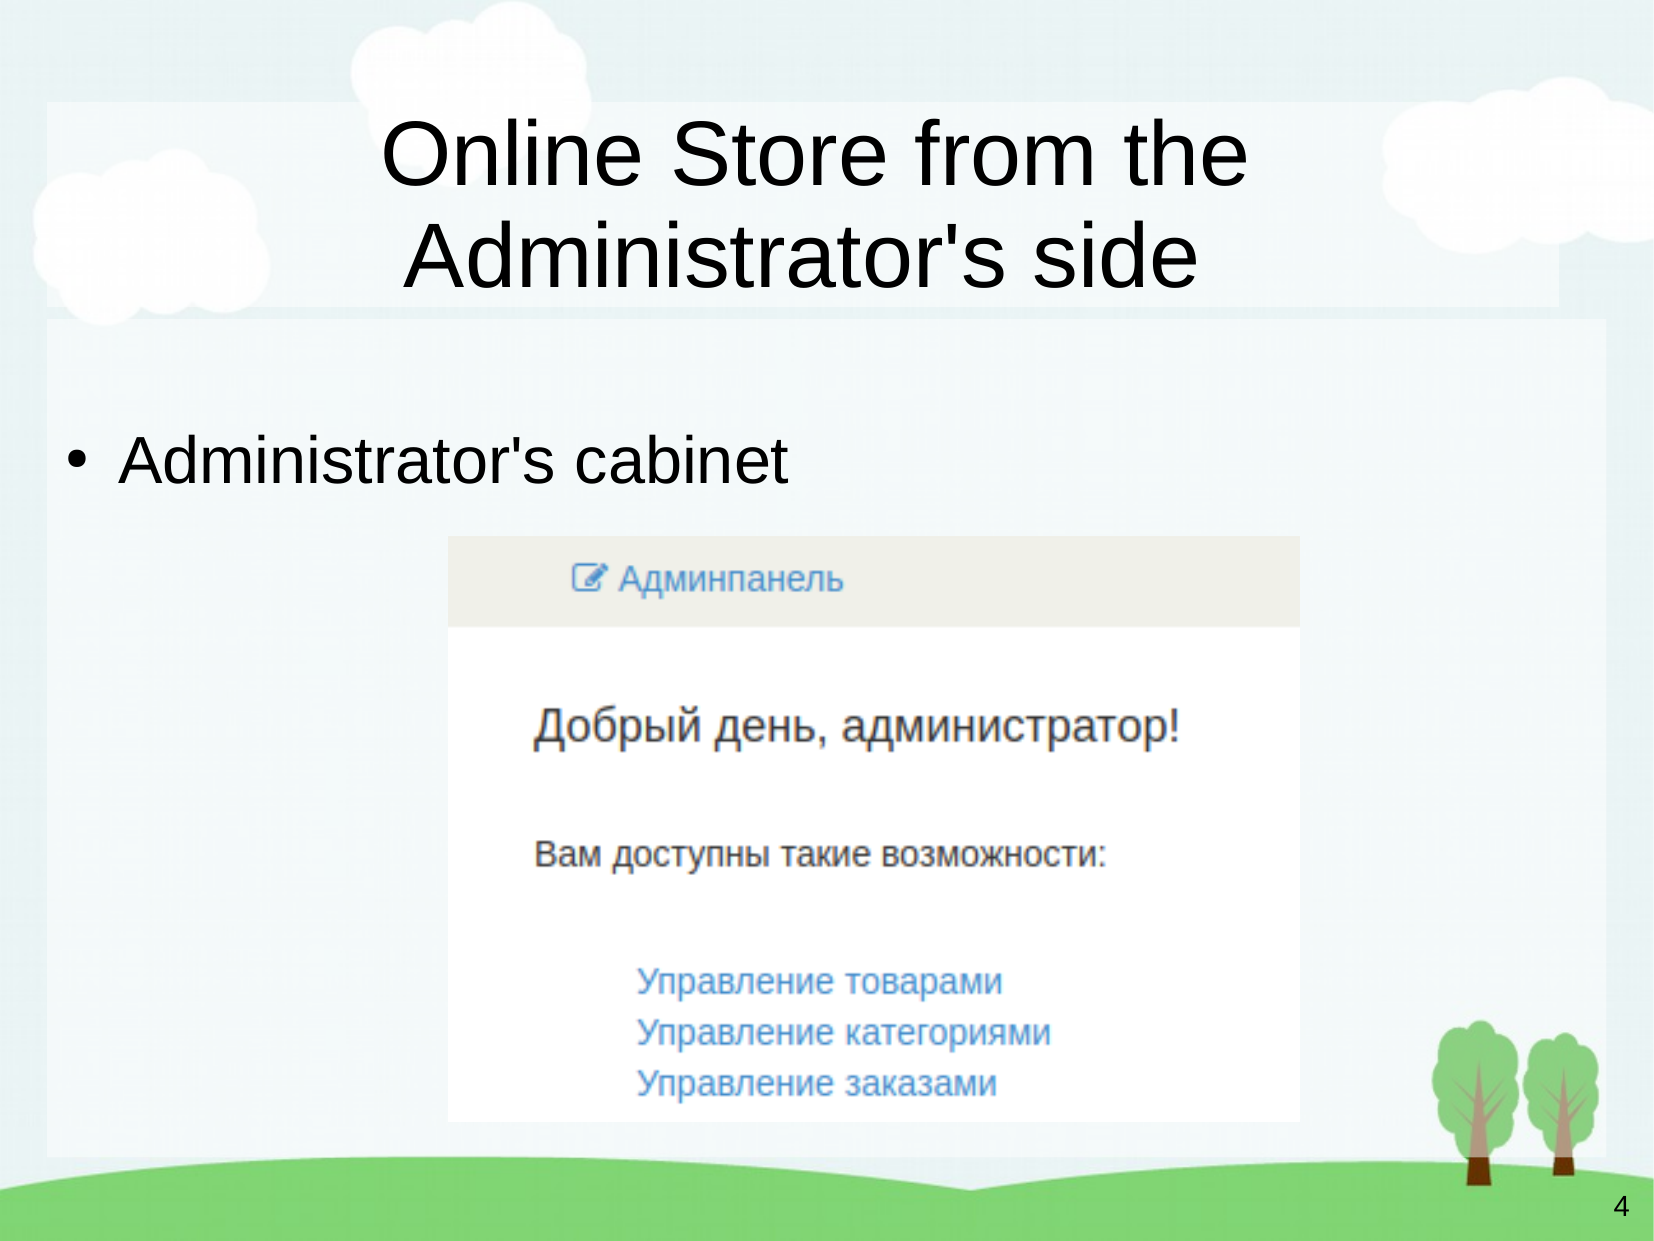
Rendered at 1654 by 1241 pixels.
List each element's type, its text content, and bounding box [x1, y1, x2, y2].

picture [0, 0, 1654, 1241]
list Administrator's cabinet [47, 318, 1607, 1158]
title Online Store from the Administrator's side [47, 101, 1560, 308]
